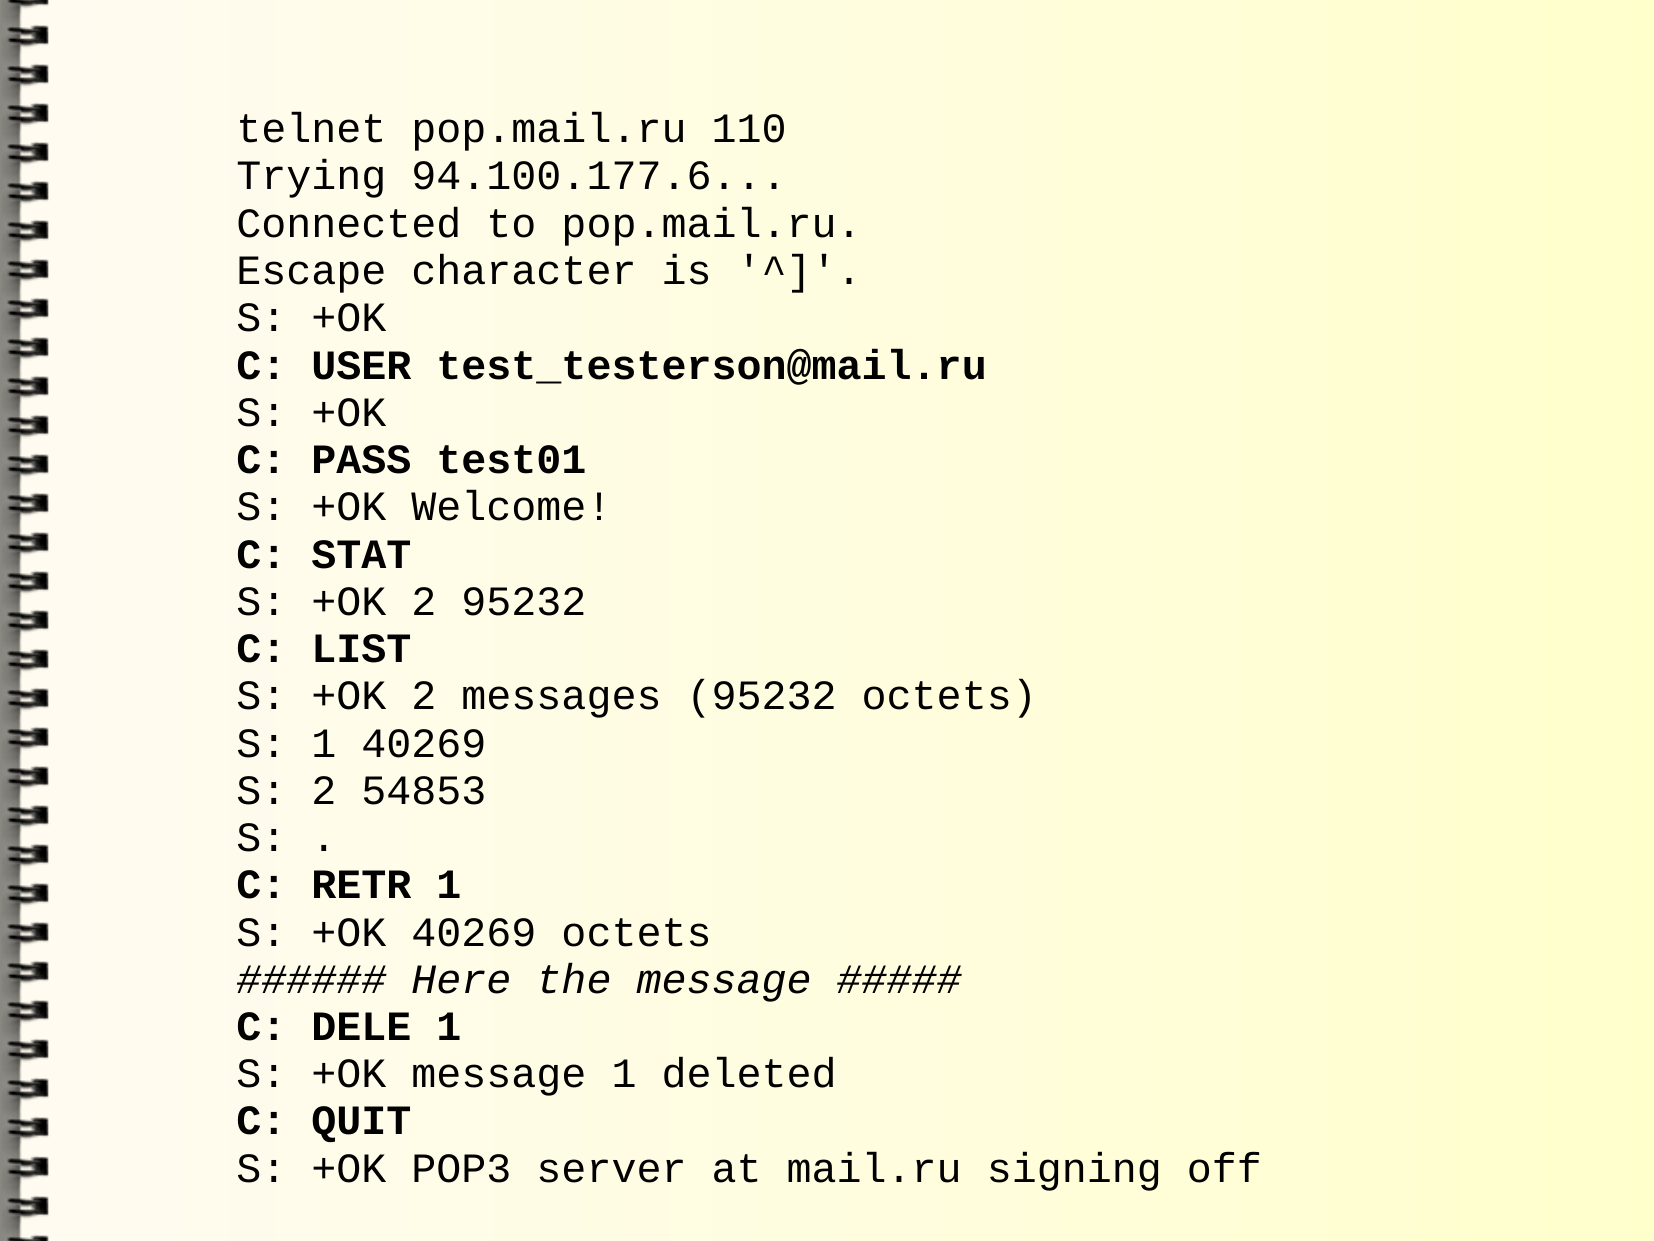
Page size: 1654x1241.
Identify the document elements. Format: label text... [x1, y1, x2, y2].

picture [0, 0, 1654, 1241]
subtitle telnet pop.mail.ru 110 Trying 94.100.177.6... Connected to pop.mail.ru. Escape character is '^]'. S: +OK C: USER test_testerson@mail.ru S: +OK C: PASS test01 S: +OK Welcome! C: STAT S: +OK 2 95232 C: LIST S: +OK 2 messages (95232 octets) S: 1 40269 S: 2 54853 S: . C: RETR 1 S: +OK 40269 octets ###### Here the message ##### C: DELE 1 S: +OK message 1 deleted C: QUIT S: +OK POP3 server at mail.ru signing off [236, 102, 1534, 1200]
